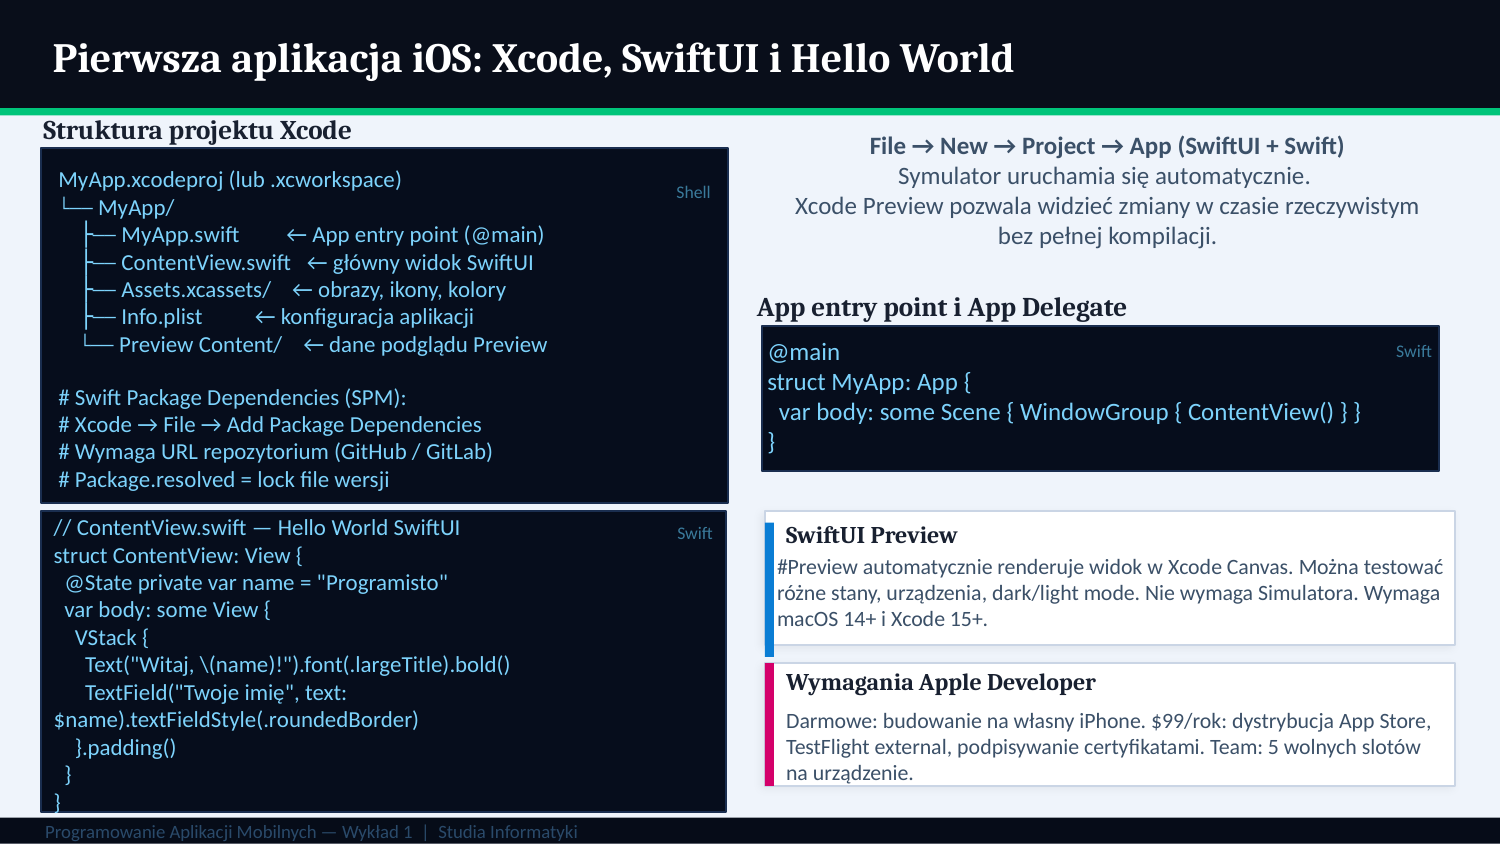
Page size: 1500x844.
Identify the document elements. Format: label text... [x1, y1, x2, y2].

text_box [761, 325, 1439, 472]
text_box Wymagania Apple Developer [785, 661, 1446, 700]
text_box [0, 0, 1500, 116]
text_box [40, 147, 728, 503]
text_box [40, 510, 726, 812]
text_box SwiftUI Preview [785, 514, 1446, 554]
text_box [764, 663, 1455, 786]
text_box [764, 510, 1455, 657]
text_box Programowanie Aplikacji Mobilnych — Wykład 1 | Studia Informatyki [44, 818, 1455, 843]
text_box Pierwsza aplikacja iOS: Xcode, SwiftUI i Hello World [52, 8, 1448, 102]
text_box // ContentView.swift — Hello World SwiftUI struct ContentView: View { @State private var name = "Programisto" var body: some View { VStack { Text("Witaj, \(name)!").font(.largeTitle).bold() TextField("Twoje imię", text: $name).textFieldStyle(.roundedBorder) }.padding() } } [53, 512, 714, 732]
text_box Struktura projektu Xcode [43, 107, 726, 147]
text_box App entry point i App Delegate [756, 284, 1447, 327]
text_box Darmowe: budowanie na własny iPhone. $99/rok: dystrybucja App Store, TestFlight external, podpisywanie certyfikatami. Team: 5 wolnych slotów na urządzenie. [785, 716, 1446, 774]
text_box [0, 817, 1500, 844]
text_box @main struct MyApp: App { var body: some Scene { WindowGroup { ContentView() } } } [767, 335, 1433, 457]
text_box File → New → Project → App (SwiftUI + Swift) Symulator uruchamia się automatycznie. Xcode Preview pozwala widzieć zmiany w czasie rzeczywistym bez pełnej kompilacji. [767, 133, 1449, 247]
text_box MyApp.xcodeproj (lub .xcworkspace) └── MyApp/ ├── MyApp.swift ← App entry point (@main) ├── ContentView.swift ← główny widok SwiftUI ├── Assets.xcassets/ ← obrazy, ikony, kolory ├── Info.plist ← konfiguracja aplikacji └── Preview Content/ ← dane podglądu Preview # Swift Package Dependencies (SPM): # Xcode → File → Add Package Dependencies # Wymaga URL repozytorium (GitHub / GitLab) # Package.resolved = lock file wersji [58, 164, 712, 406]
text_box #Preview automatycznie renderuje widok w Xcode Canvas. Można testować różne stany, urządzenia, dark/light mode. Nie wymaga Simulatora. Wymaga macOS 14+ i Xcode 15+. [777, 555, 1448, 628]
